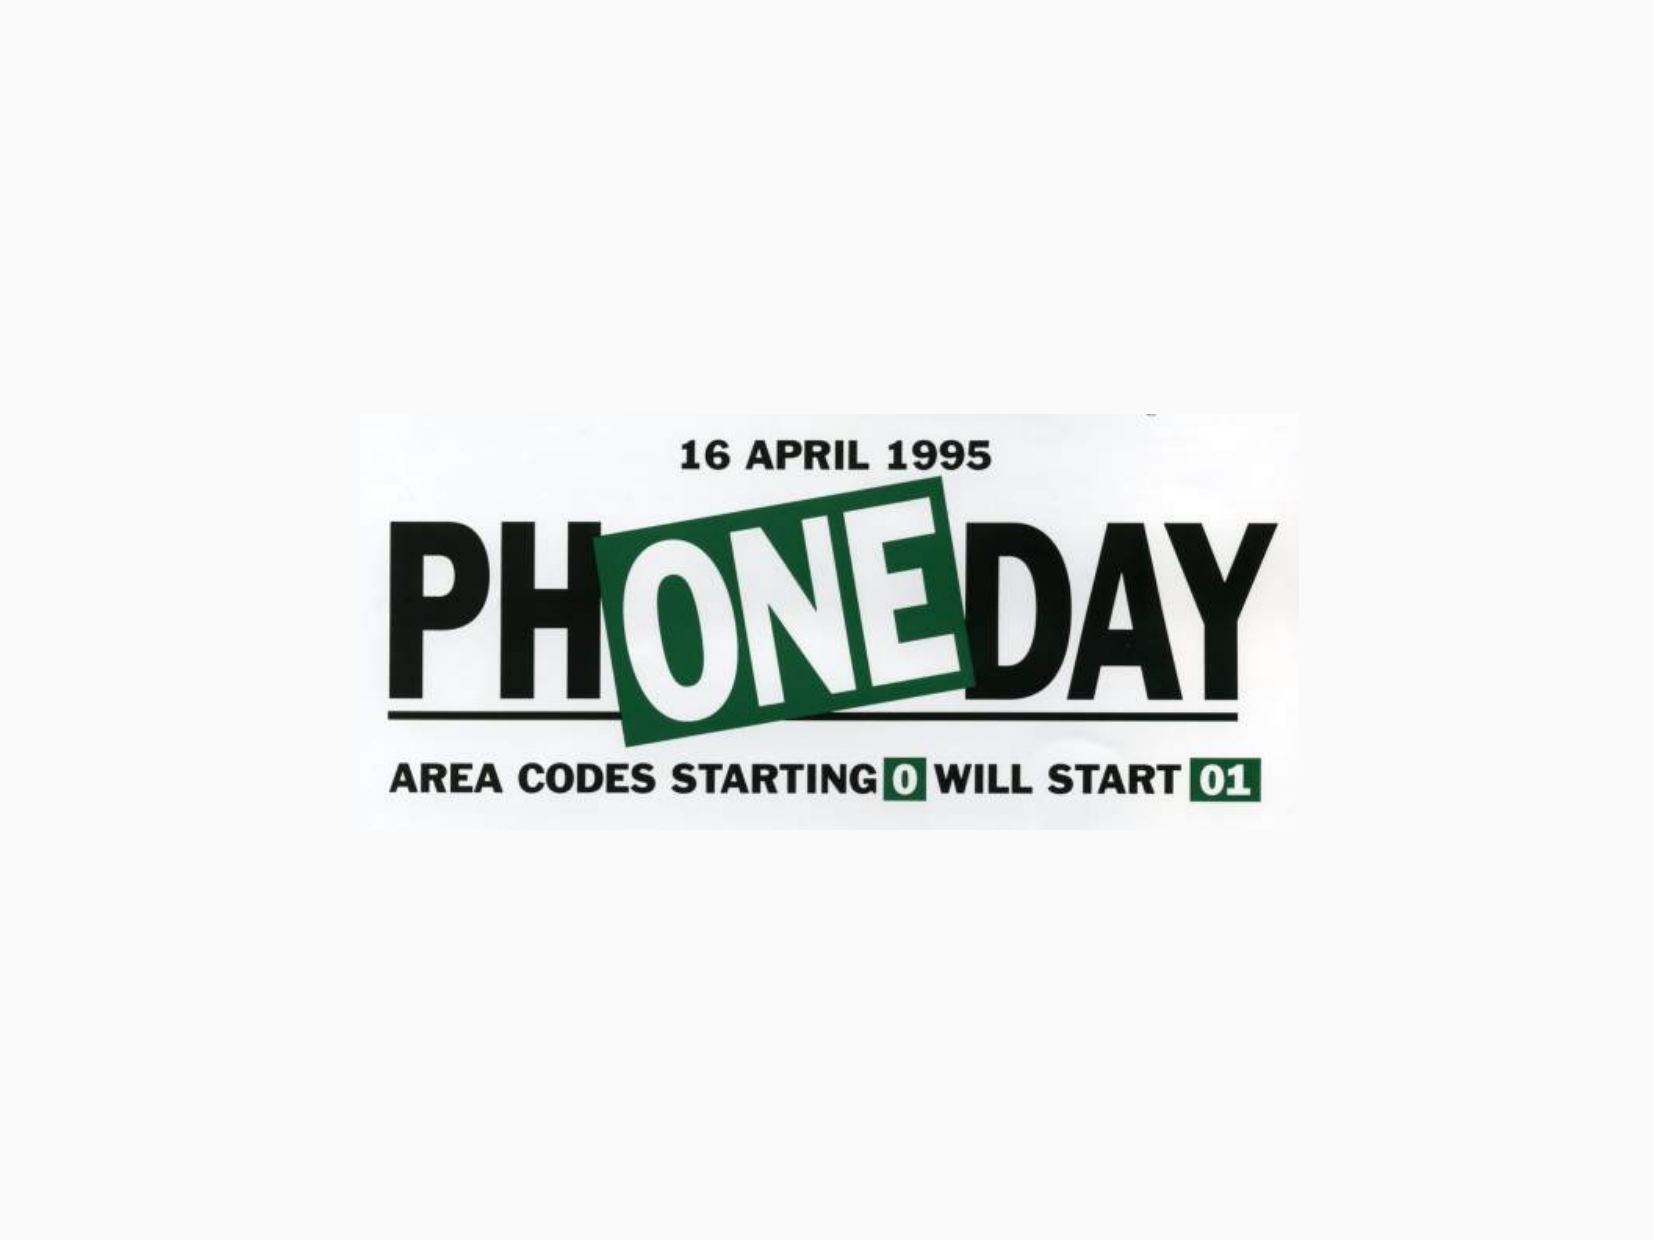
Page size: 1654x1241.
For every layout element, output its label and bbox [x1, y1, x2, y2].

picture [360, 414, 1299, 830]
